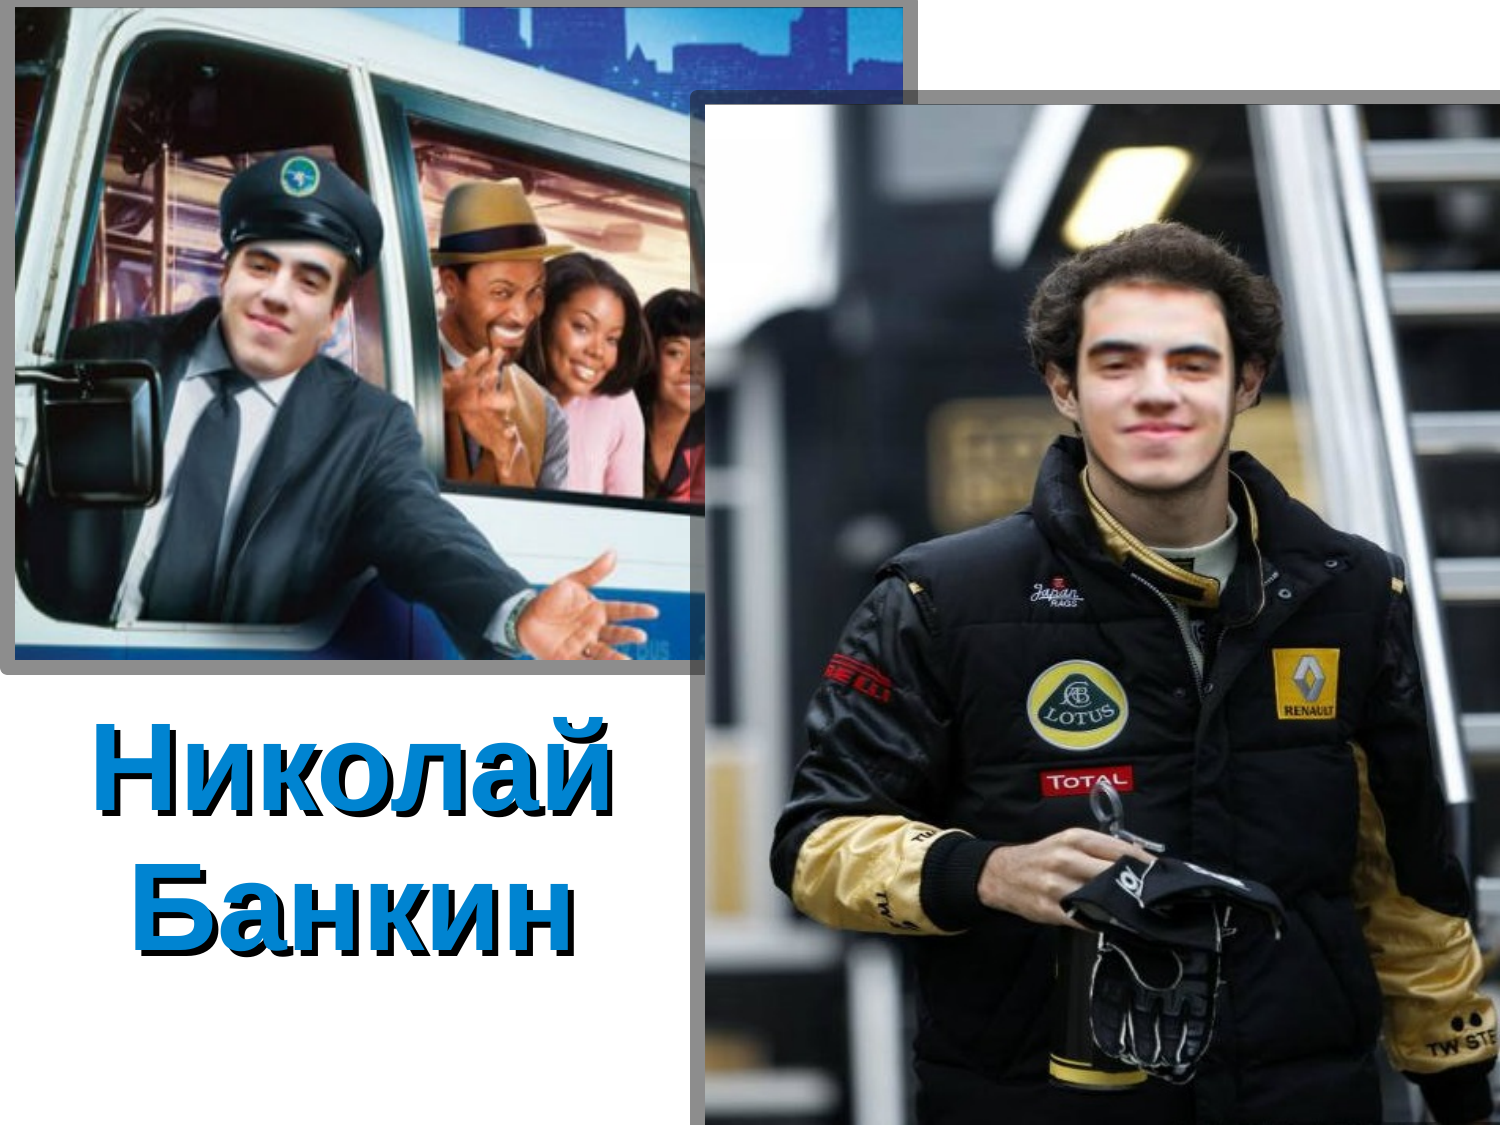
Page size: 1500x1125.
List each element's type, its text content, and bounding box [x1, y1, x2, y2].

picture [15, 8, 903, 661]
picture [705, 104, 1500, 1125]
text_box Николай Банкин [15, 690, 691, 985]
